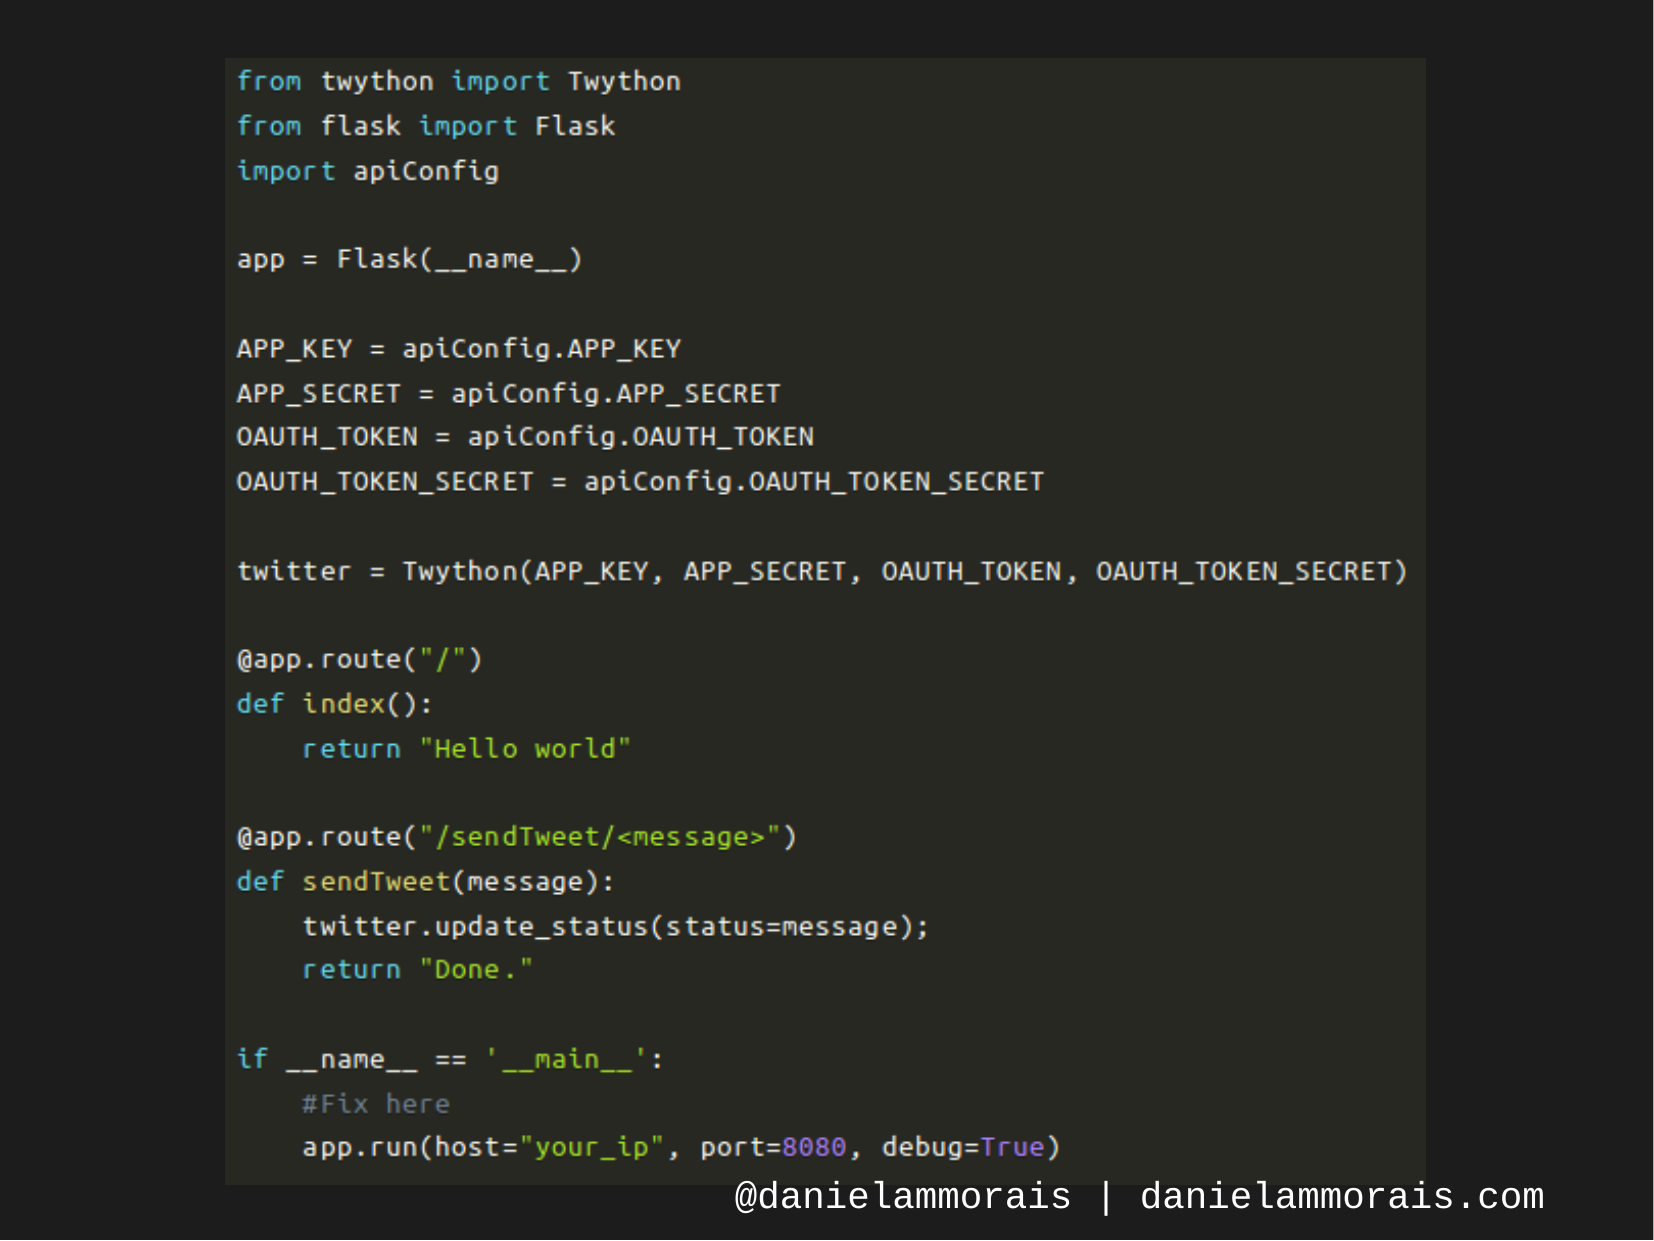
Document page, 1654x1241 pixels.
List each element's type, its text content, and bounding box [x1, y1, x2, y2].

text_box @danielammorais | danielammorais.com [720, 1170, 1654, 1241]
picture [225, 58, 1426, 1186]
